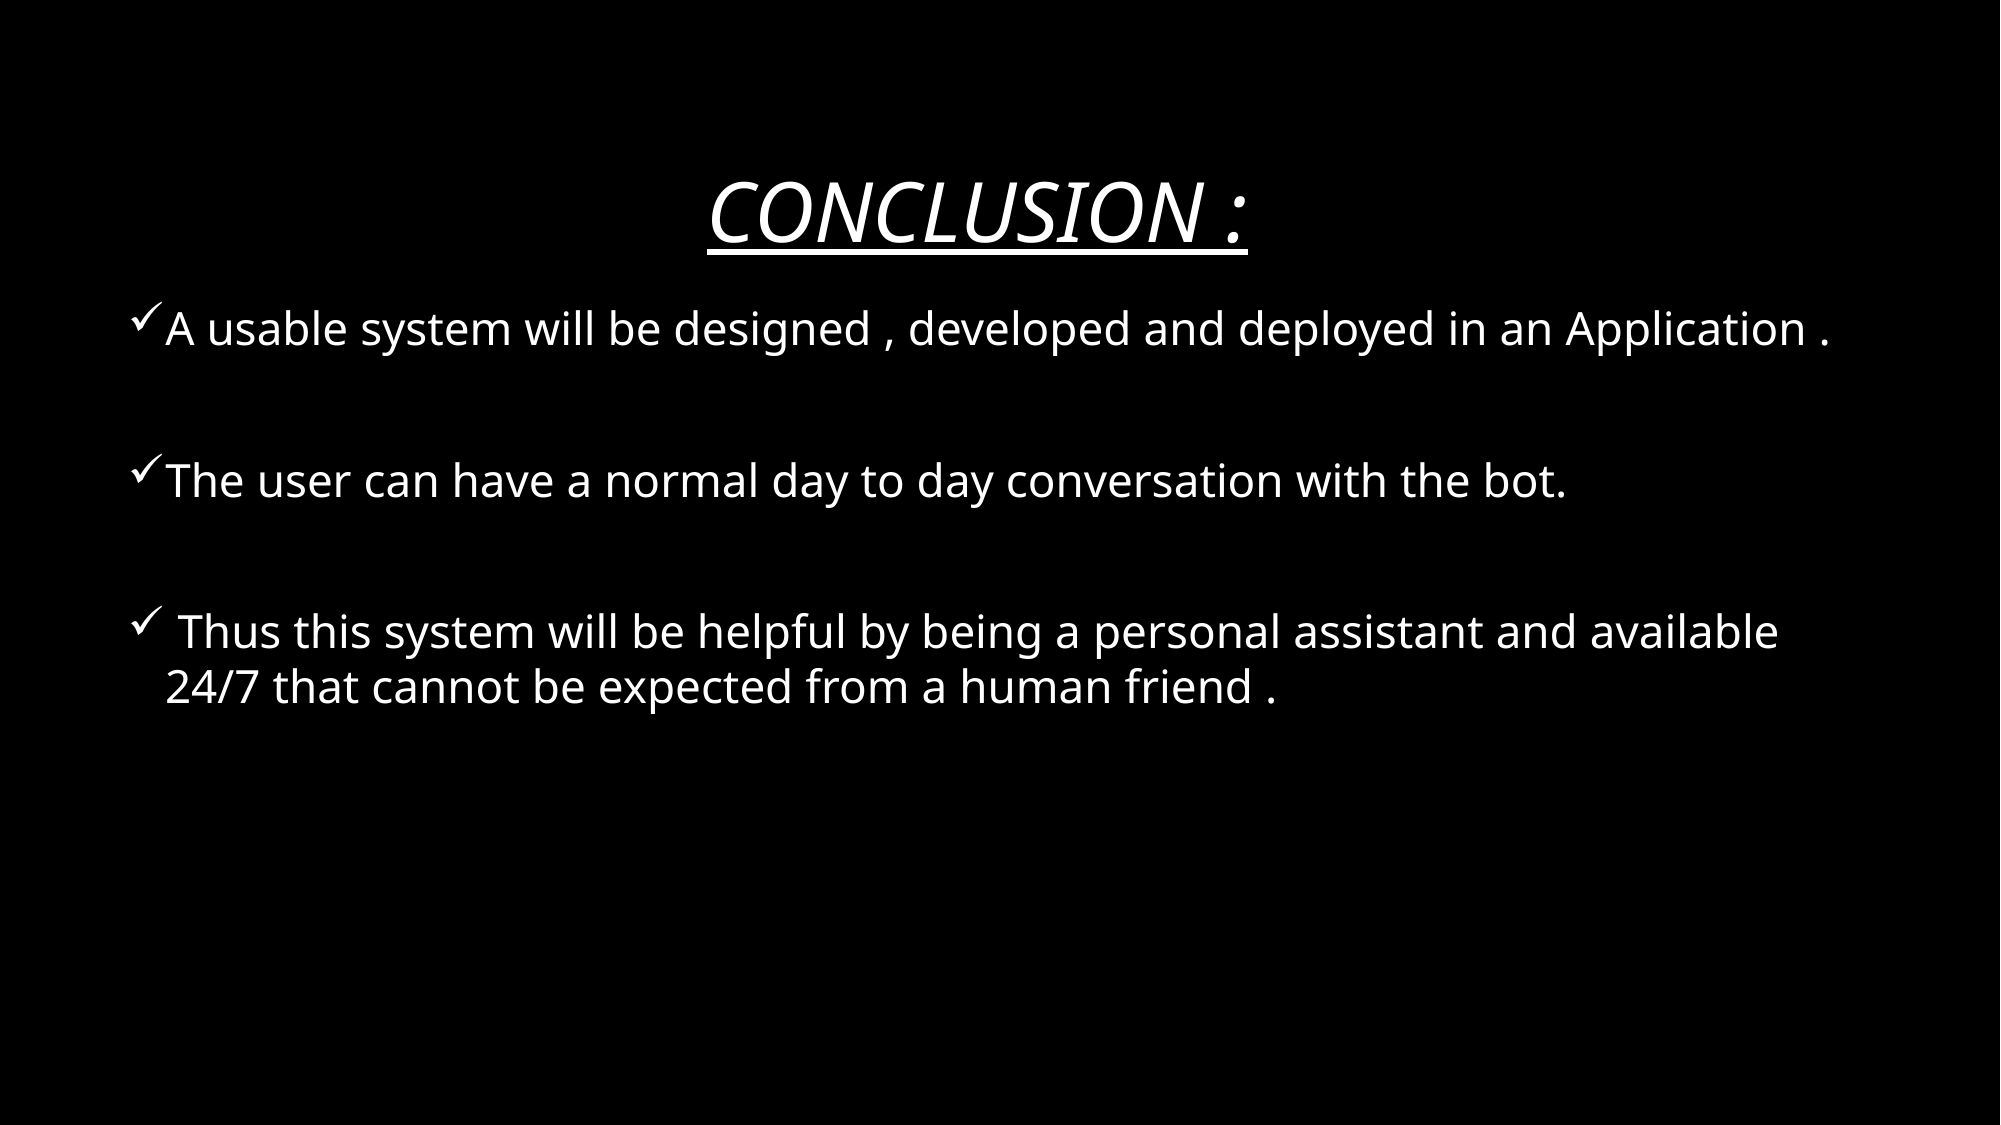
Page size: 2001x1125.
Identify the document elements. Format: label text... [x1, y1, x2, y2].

list A usable system will be designed , developed and deployed in an Application . The user can have a normal day to day conversation with the bot. Thus this system will be helpful by being a personal assistant and available 24/7 that cannot be expected from a human friend . [112, 292, 1888, 1021]
title Conclusion : [474, 125, 1263, 292]
